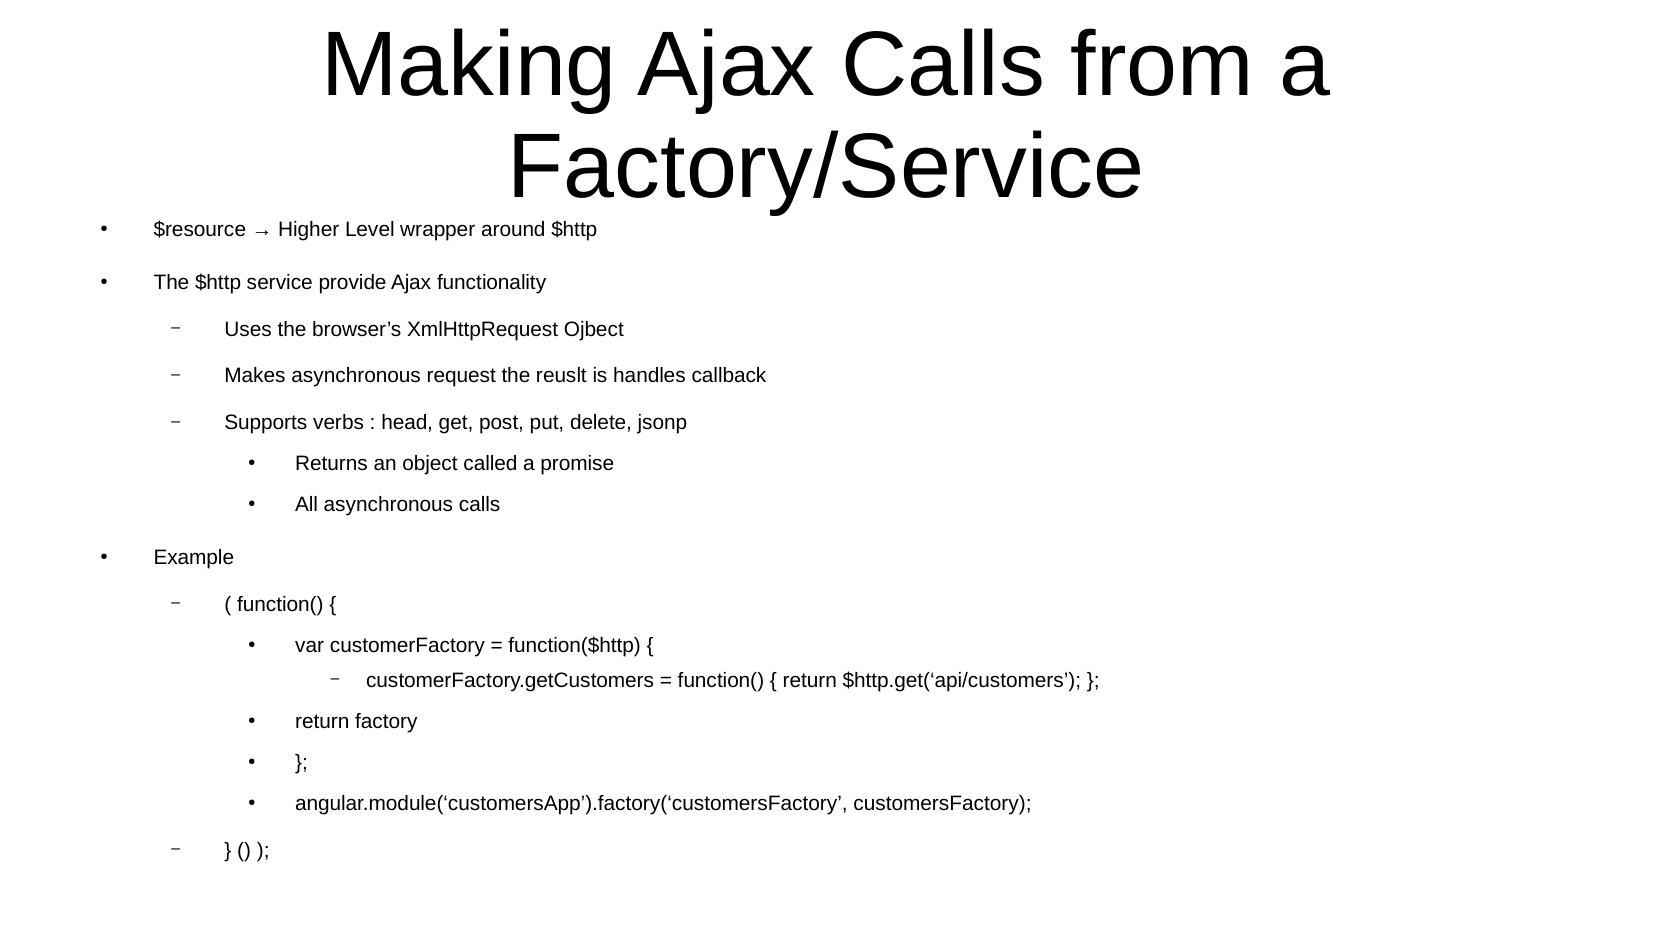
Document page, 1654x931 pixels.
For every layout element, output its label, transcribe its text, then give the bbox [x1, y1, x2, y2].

title Making Ajax Calls from a Factory/Service [82, 12, 1571, 218]
list $resource → Higher Level wrapper around $http The $http service provide Ajax functionality Uses the browser’s XmlHttpRequest Ojbect Makes asynchronous request the reuslt is handles callback Supports verbs : head, get, post, put, delete, jsonp Returns an object called a promise All asynchronous calls Example ( function() { var customerFactory = function($http) { customerFactory.getCustomers = function() { return $http.get(‘api/customers’); }; return factory }; angular.module(‘customersApp’).factory(‘customersFactory’, customersFactory); } () ); [82, 217, 1561, 901]
